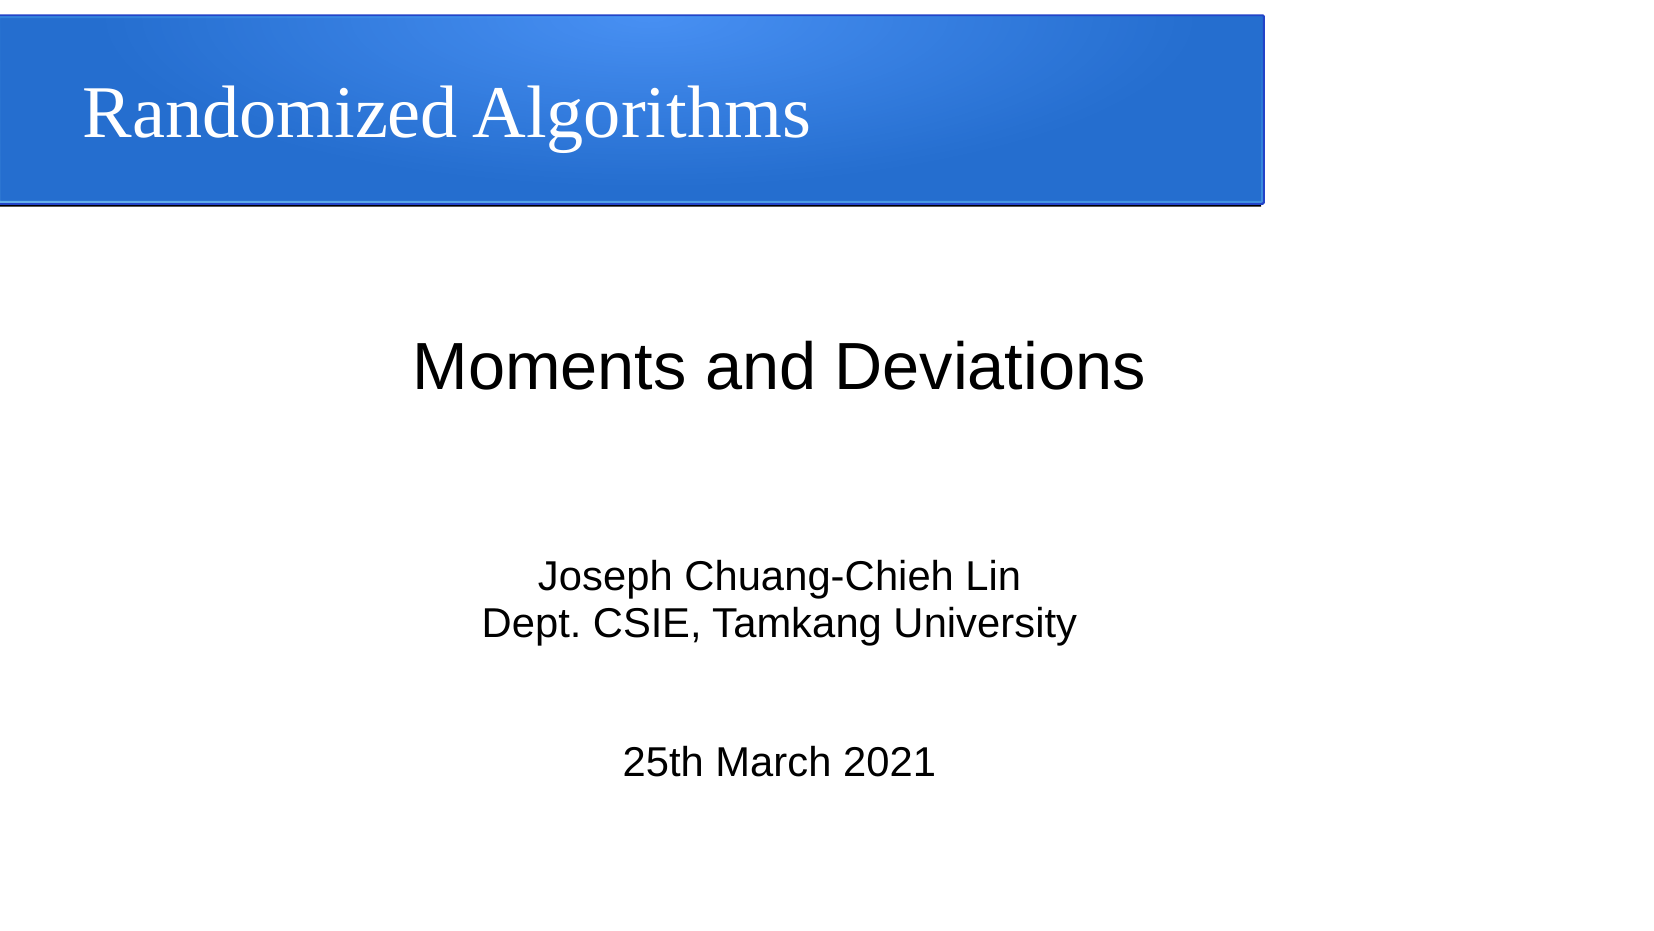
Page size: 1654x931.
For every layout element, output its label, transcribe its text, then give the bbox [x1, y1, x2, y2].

title Randomized Algorithms [82, 35, 1235, 189]
subtitle Moments and Deviations Joseph Chuang-Chieh Lin Dept. CSIE, Tamkang University 25th March 2021 [35, 224, 1524, 815]
